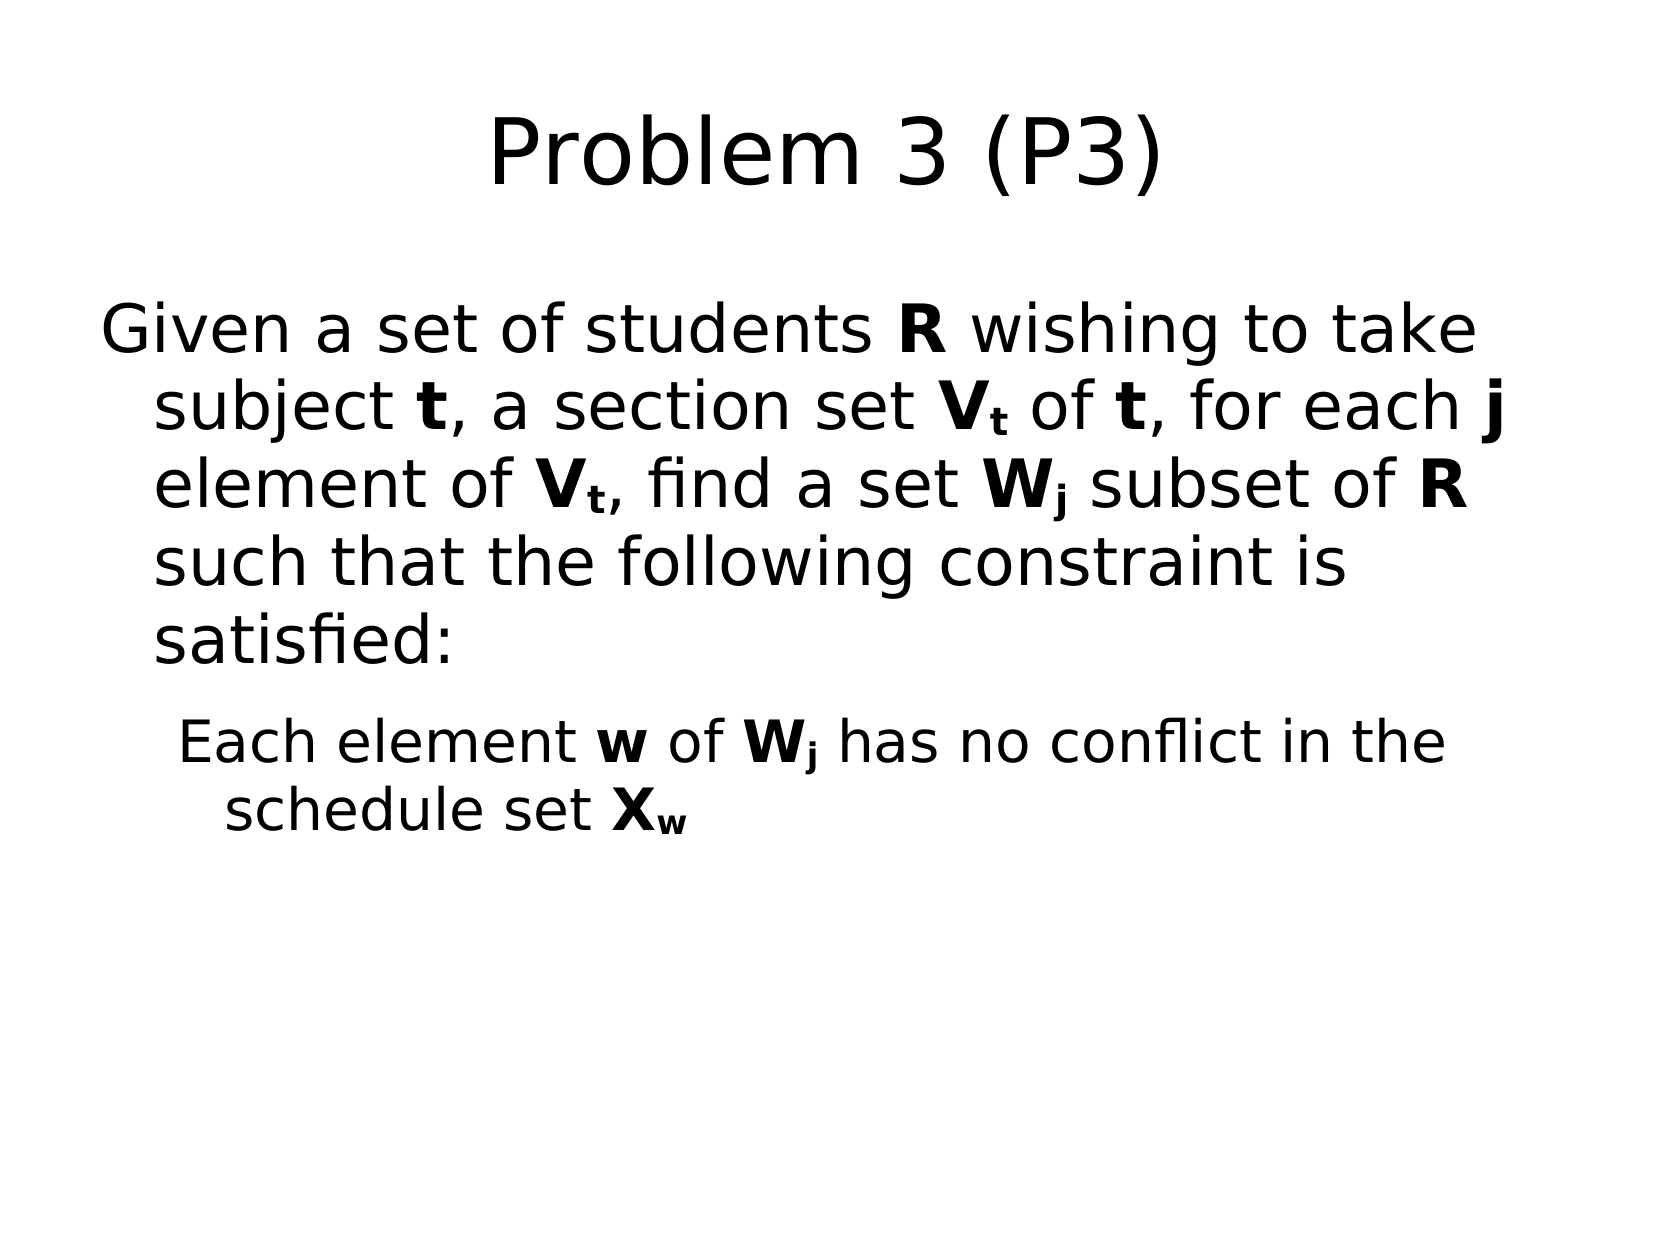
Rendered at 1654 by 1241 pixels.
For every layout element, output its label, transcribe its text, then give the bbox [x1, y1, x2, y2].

title Problem 3 (P3) [82, 56, 1571, 250]
list Given a set of students R wishing to take subject t, a section set Vt of t, for each j element of Vt, find a set Wj subset of R such that the following constraint is satisfied: Each element w of Wj has no conflict in the schedule set Xw [82, 290, 1571, 1094]
